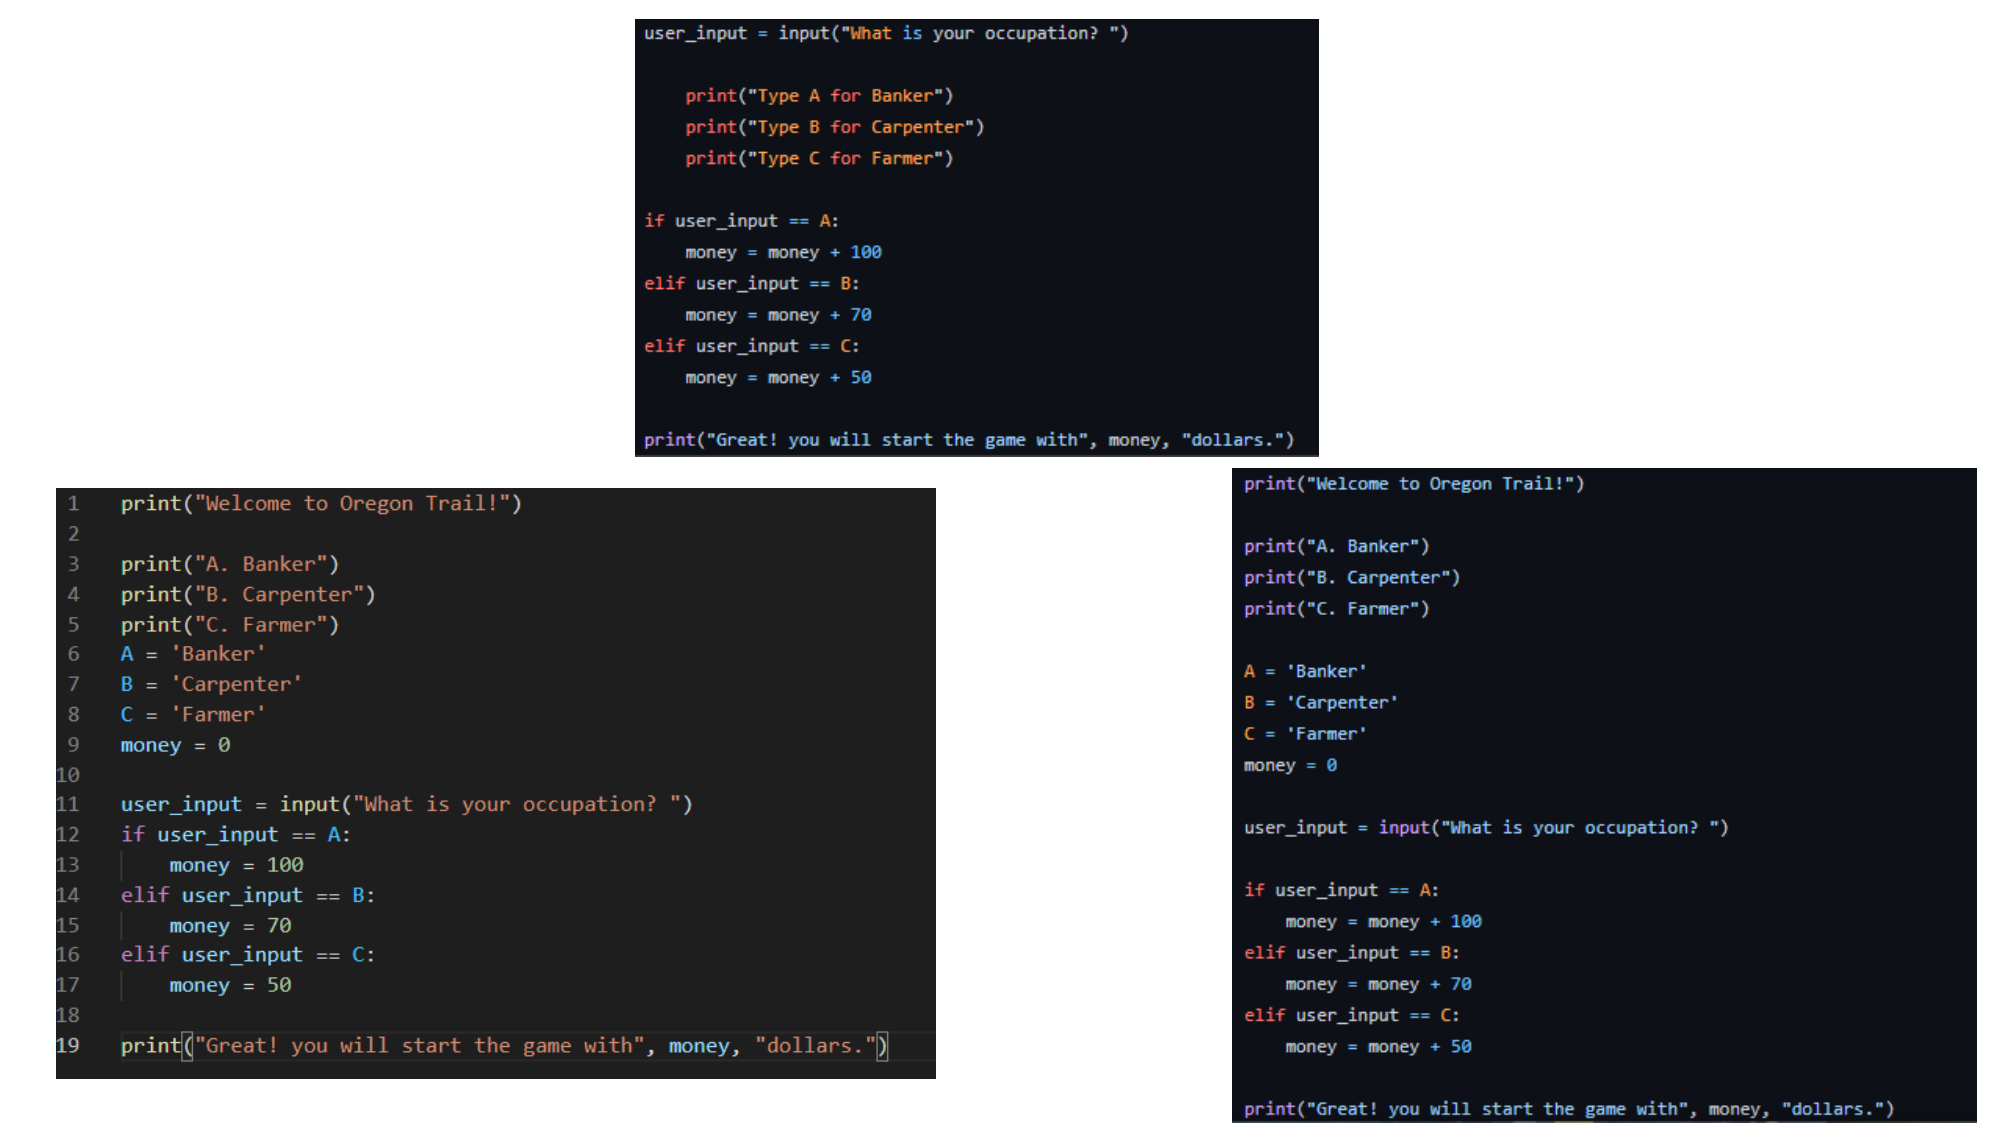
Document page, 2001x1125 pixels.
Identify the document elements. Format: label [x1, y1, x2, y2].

picture [1232, 468, 1977, 1123]
picture [56, 488, 936, 1079]
picture [635, 19, 1319, 458]
